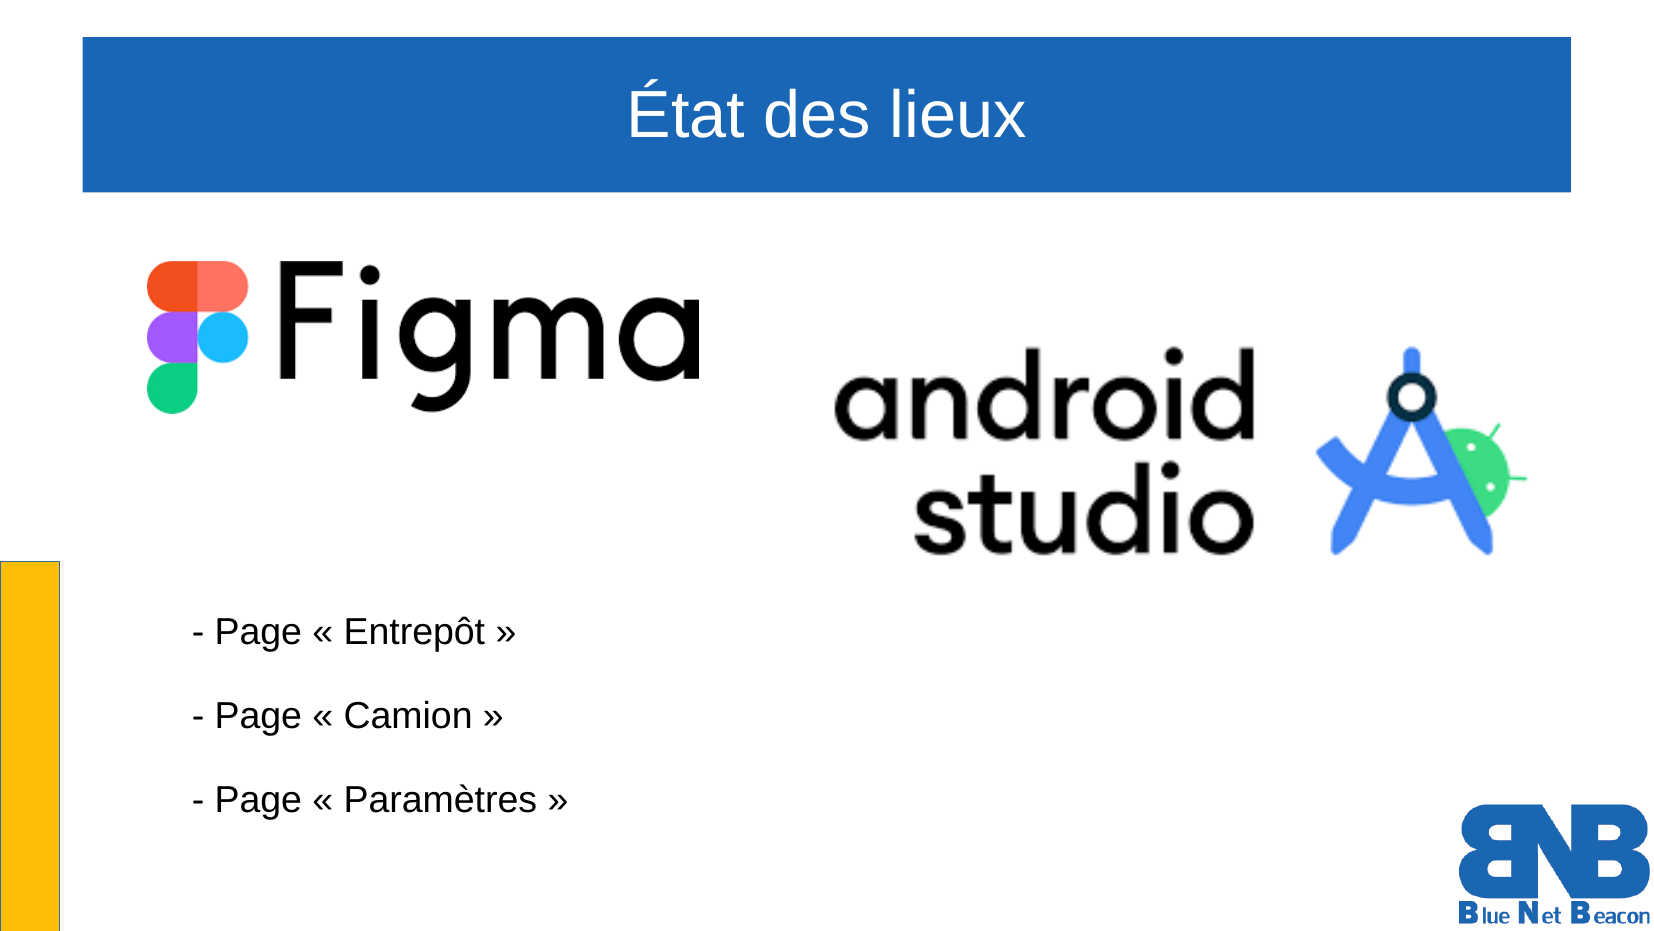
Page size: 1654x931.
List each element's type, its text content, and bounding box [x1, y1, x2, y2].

text_box [0, 561, 60, 931]
text_box - Page « Entrepôt » - Page « Camion » - Page « Paramètres » [177, 561, 680, 886]
picture [797, 265, 1566, 650]
title État des lieux [82, 37, 1571, 193]
picture [1459, 797, 1650, 930]
picture [147, 261, 699, 414]
